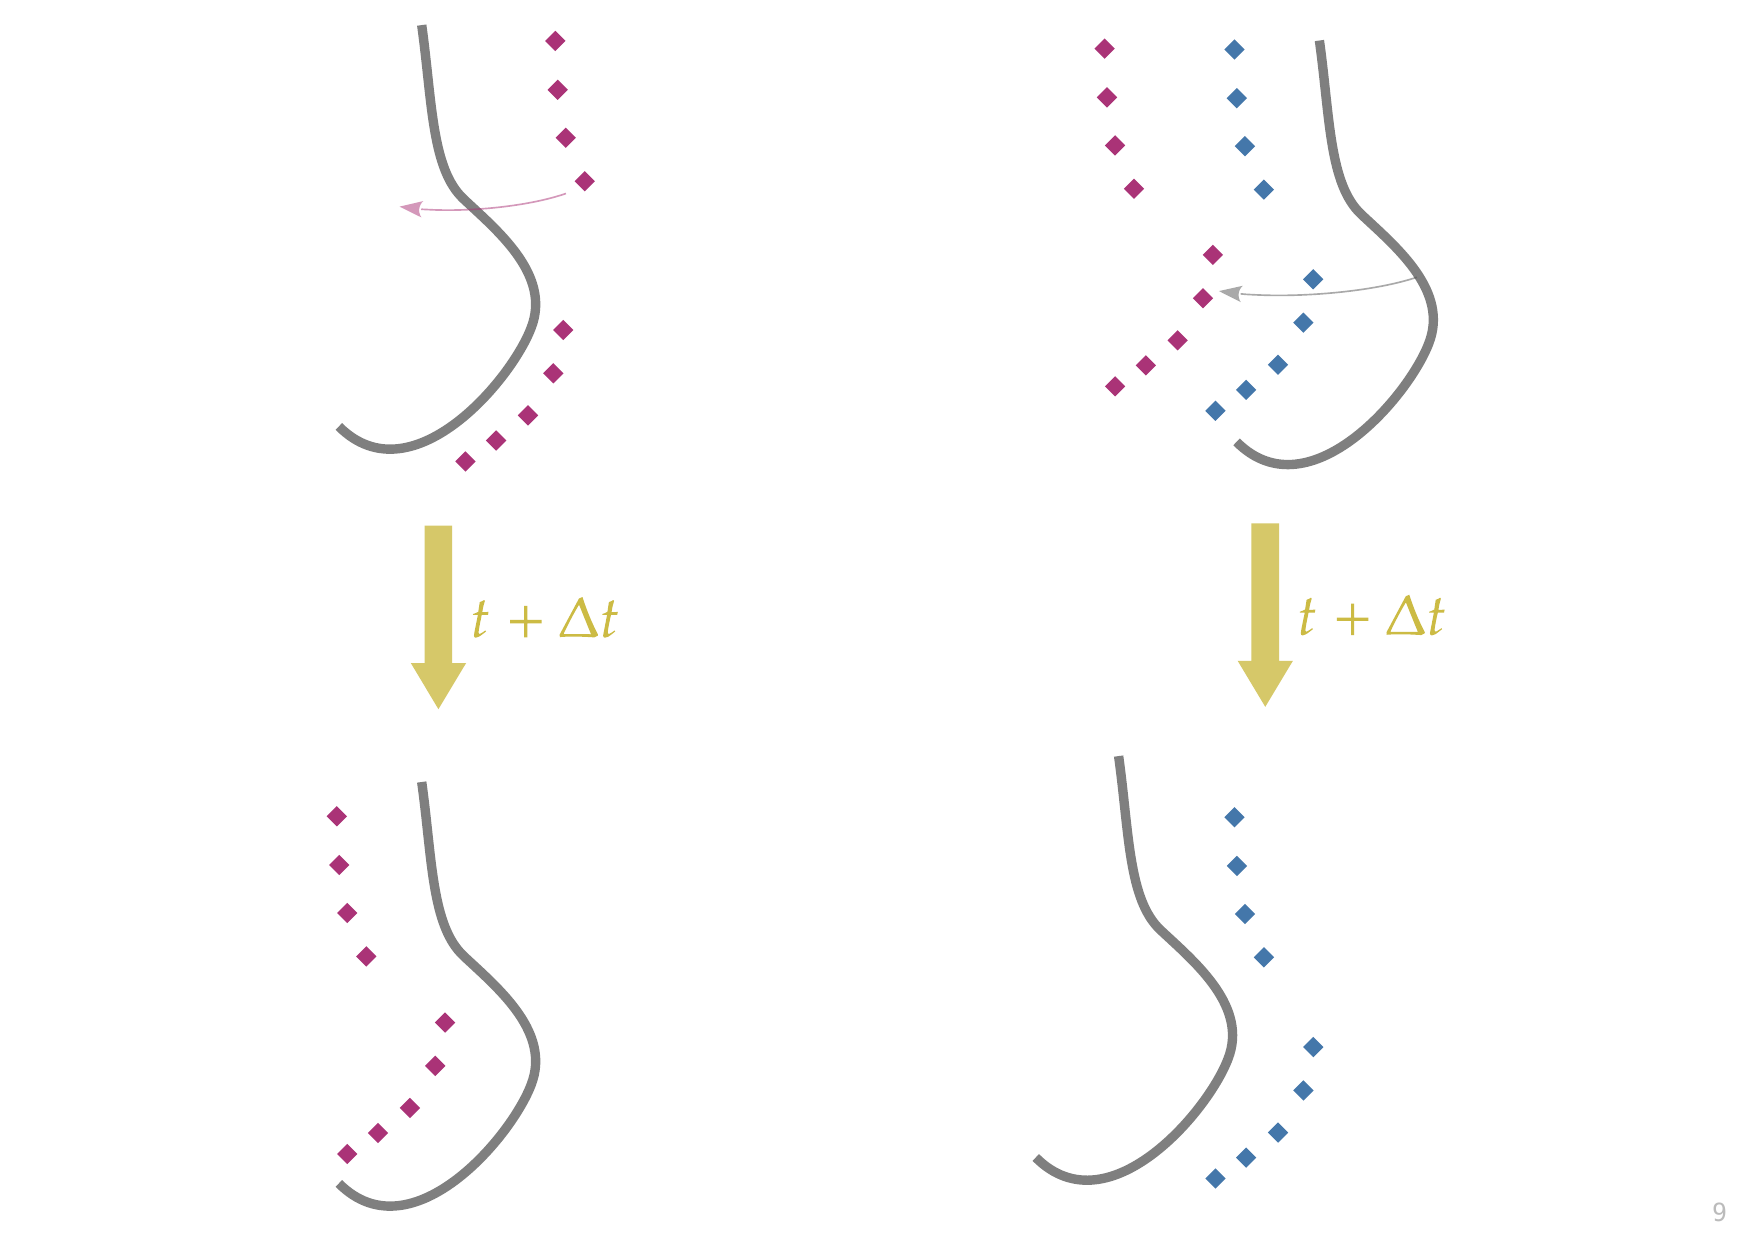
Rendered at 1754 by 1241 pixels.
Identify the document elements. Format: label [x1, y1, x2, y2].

text_box [1224, 807, 1245, 828]
text_box [1123, 178, 1145, 199]
text_box [1429, 597, 1445, 636]
text_box [1236, 1147, 1257, 1168]
text_box [425, 1055, 446, 1077]
text_box [1094, 38, 1115, 59]
text_box [1192, 288, 1214, 309]
text_box [1336, 603, 1369, 636]
text_box [434, 1012, 456, 1033]
text_box [337, 902, 358, 924]
text_box [555, 127, 576, 148]
text_box [1293, 312, 1314, 333]
text_box [602, 600, 618, 638]
text_box [1237, 523, 1293, 707]
text_box [510, 605, 542, 638]
text_box [1226, 88, 1248, 109]
text_box [1205, 1168, 1226, 1189]
text_box [1267, 354, 1289, 375]
text_box [1135, 355, 1156, 376]
text_box [399, 1097, 421, 1119]
text_box [455, 451, 476, 472]
text_box [1096, 87, 1118, 108]
text_box [574, 171, 595, 192]
text_box [543, 363, 564, 384]
text_box [1234, 136, 1256, 157]
text_box [1167, 330, 1188, 351]
text_box [1205, 400, 1226, 421]
text_box [1253, 179, 1275, 200]
text_box [545, 30, 566, 52]
text_box [1267, 1122, 1289, 1143]
text_box [410, 525, 467, 710]
text_box [472, 600, 489, 638]
text_box [1234, 903, 1256, 925]
text_box [337, 1143, 358, 1165]
text_box [367, 1122, 389, 1144]
text_box [1299, 597, 1316, 636]
text_box [1202, 244, 1224, 266]
text_box [547, 79, 568, 100]
text_box [1303, 1036, 1324, 1058]
text_box [559, 597, 598, 638]
text_box [1386, 594, 1425, 636]
text_box [1253, 947, 1275, 968]
text_box [329, 854, 350, 876]
text_box [1224, 39, 1245, 60]
text_box [485, 430, 507, 451]
text_box [1104, 135, 1126, 156]
text_box [1104, 376, 1126, 397]
text_box [1226, 855, 1248, 877]
text_box [1235, 379, 1257, 400]
text_box [1303, 269, 1324, 290]
text_box [553, 319, 574, 341]
text_box [326, 806, 348, 827]
text_box [356, 946, 377, 967]
text_box [1293, 1080, 1314, 1101]
text_box [517, 405, 539, 426]
